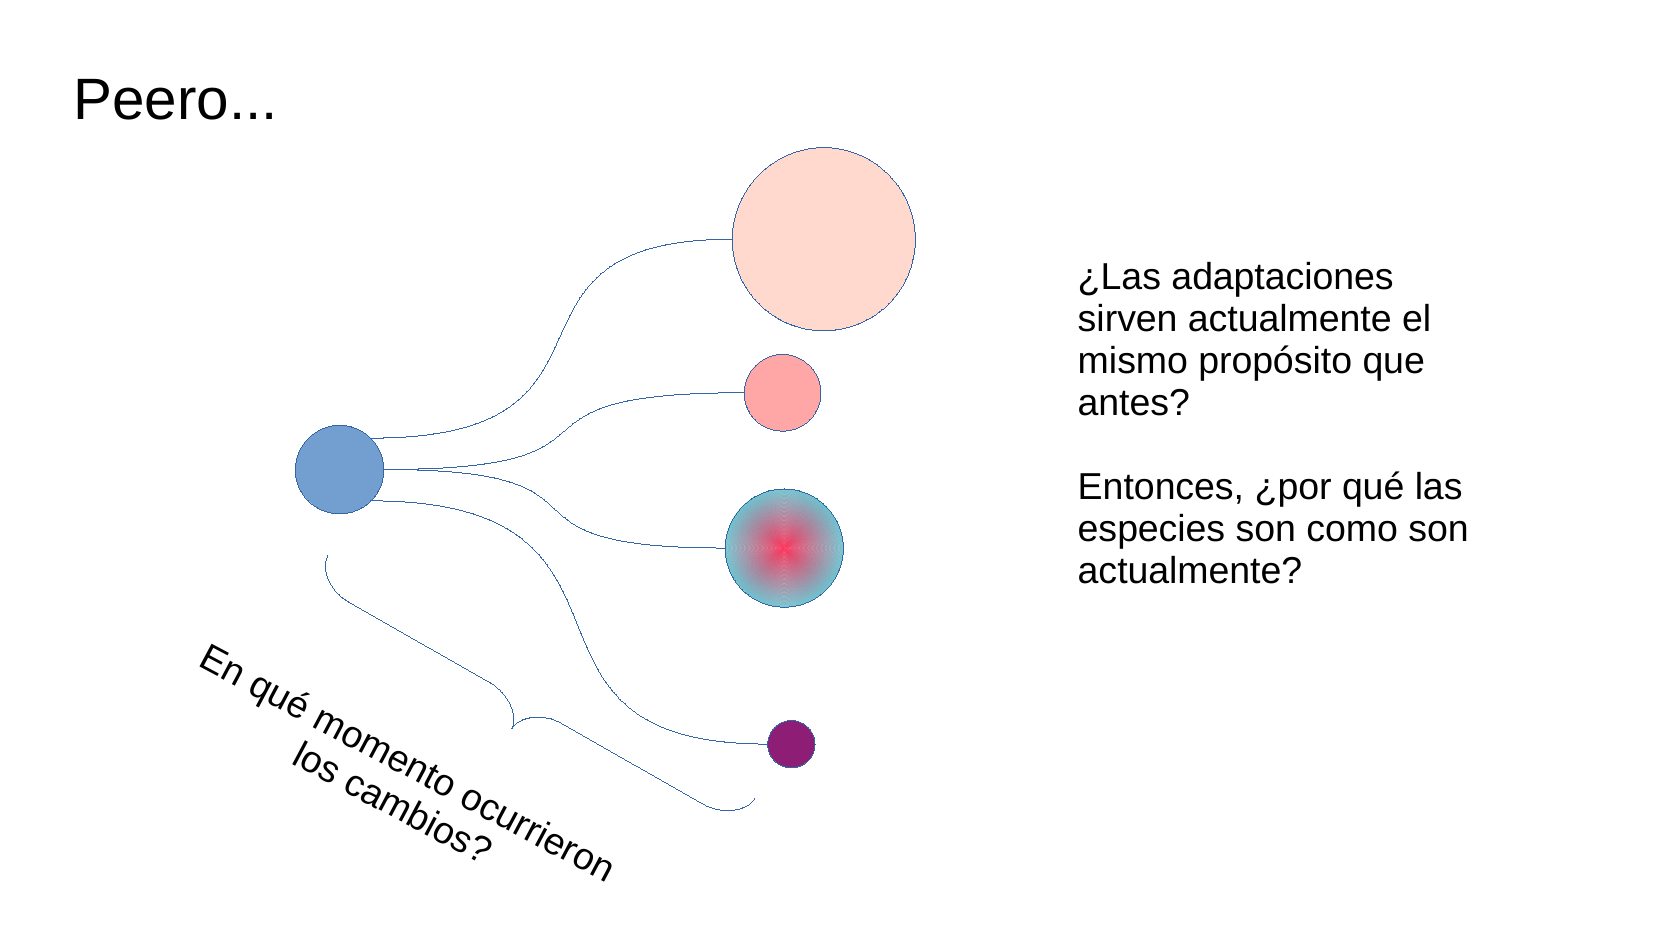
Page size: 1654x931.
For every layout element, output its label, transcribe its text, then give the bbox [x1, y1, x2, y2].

text_box En qué momento ocurrieron los cambios? [156, 622, 639, 931]
text_box [295, 425, 384, 514]
text_box [725, 488, 844, 608]
text_box [767, 720, 816, 768]
text_box [744, 354, 821, 432]
text_box [732, 147, 916, 331]
text_box ¿Las adaptaciones sirven actualmente el mismo propósito que antes? Entonces, ¿por qué las especies son como son actualmente? [1062, 248, 1506, 599]
text_box Peero... [59, 59, 680, 139]
